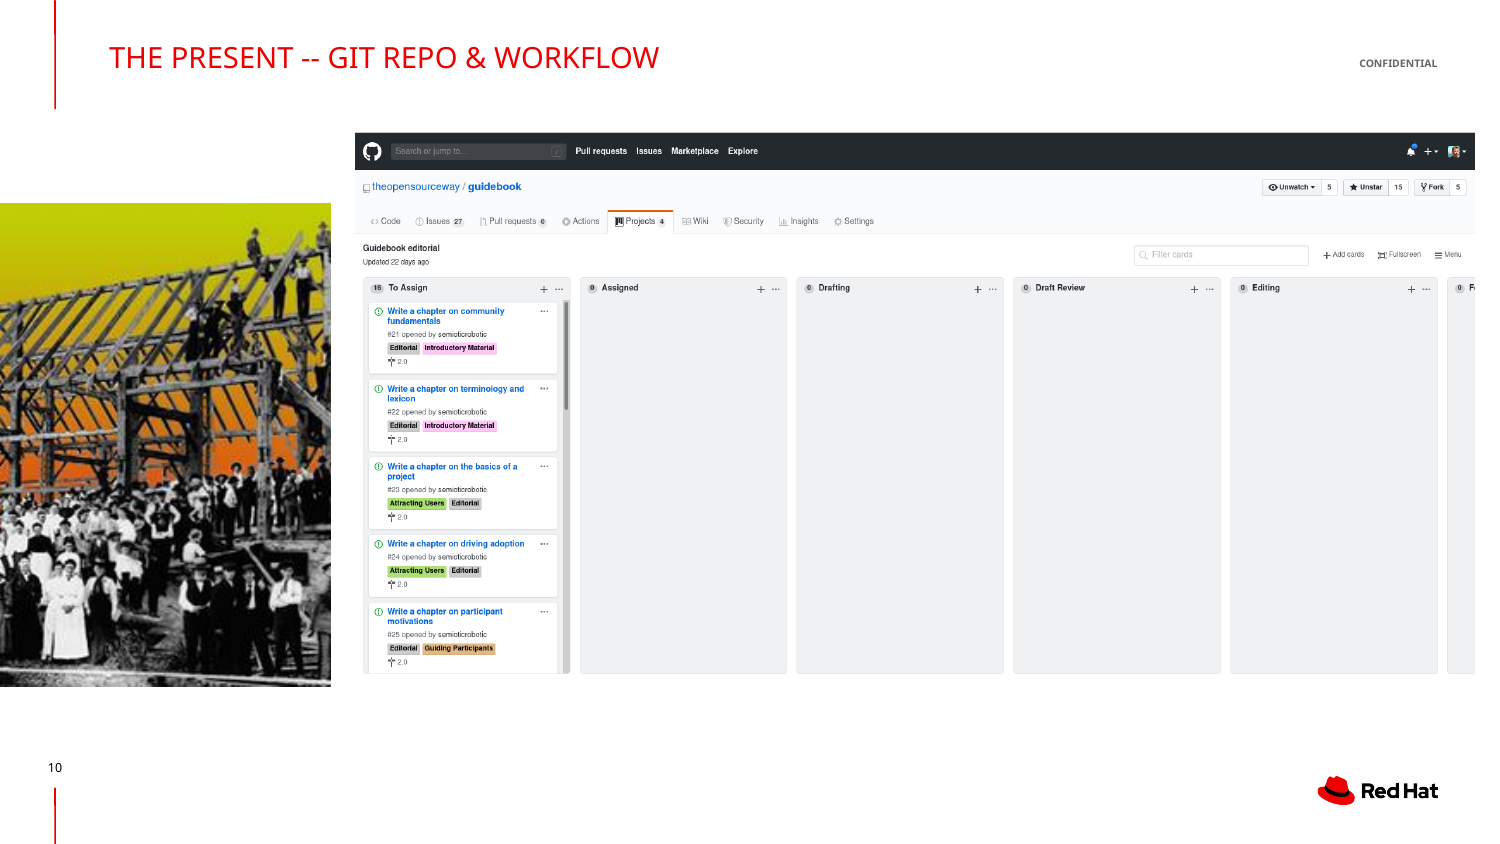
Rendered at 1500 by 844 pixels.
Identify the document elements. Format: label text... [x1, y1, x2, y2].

picture [1317, 776, 1438, 805]
picture [0, 203, 331, 688]
slide_number <number> [10, 759, 101, 777]
picture [355, 132, 1475, 684]
subtitle THE PRESENT -- GIT REPO & WORKFLOW [55, 6, 689, 108]
